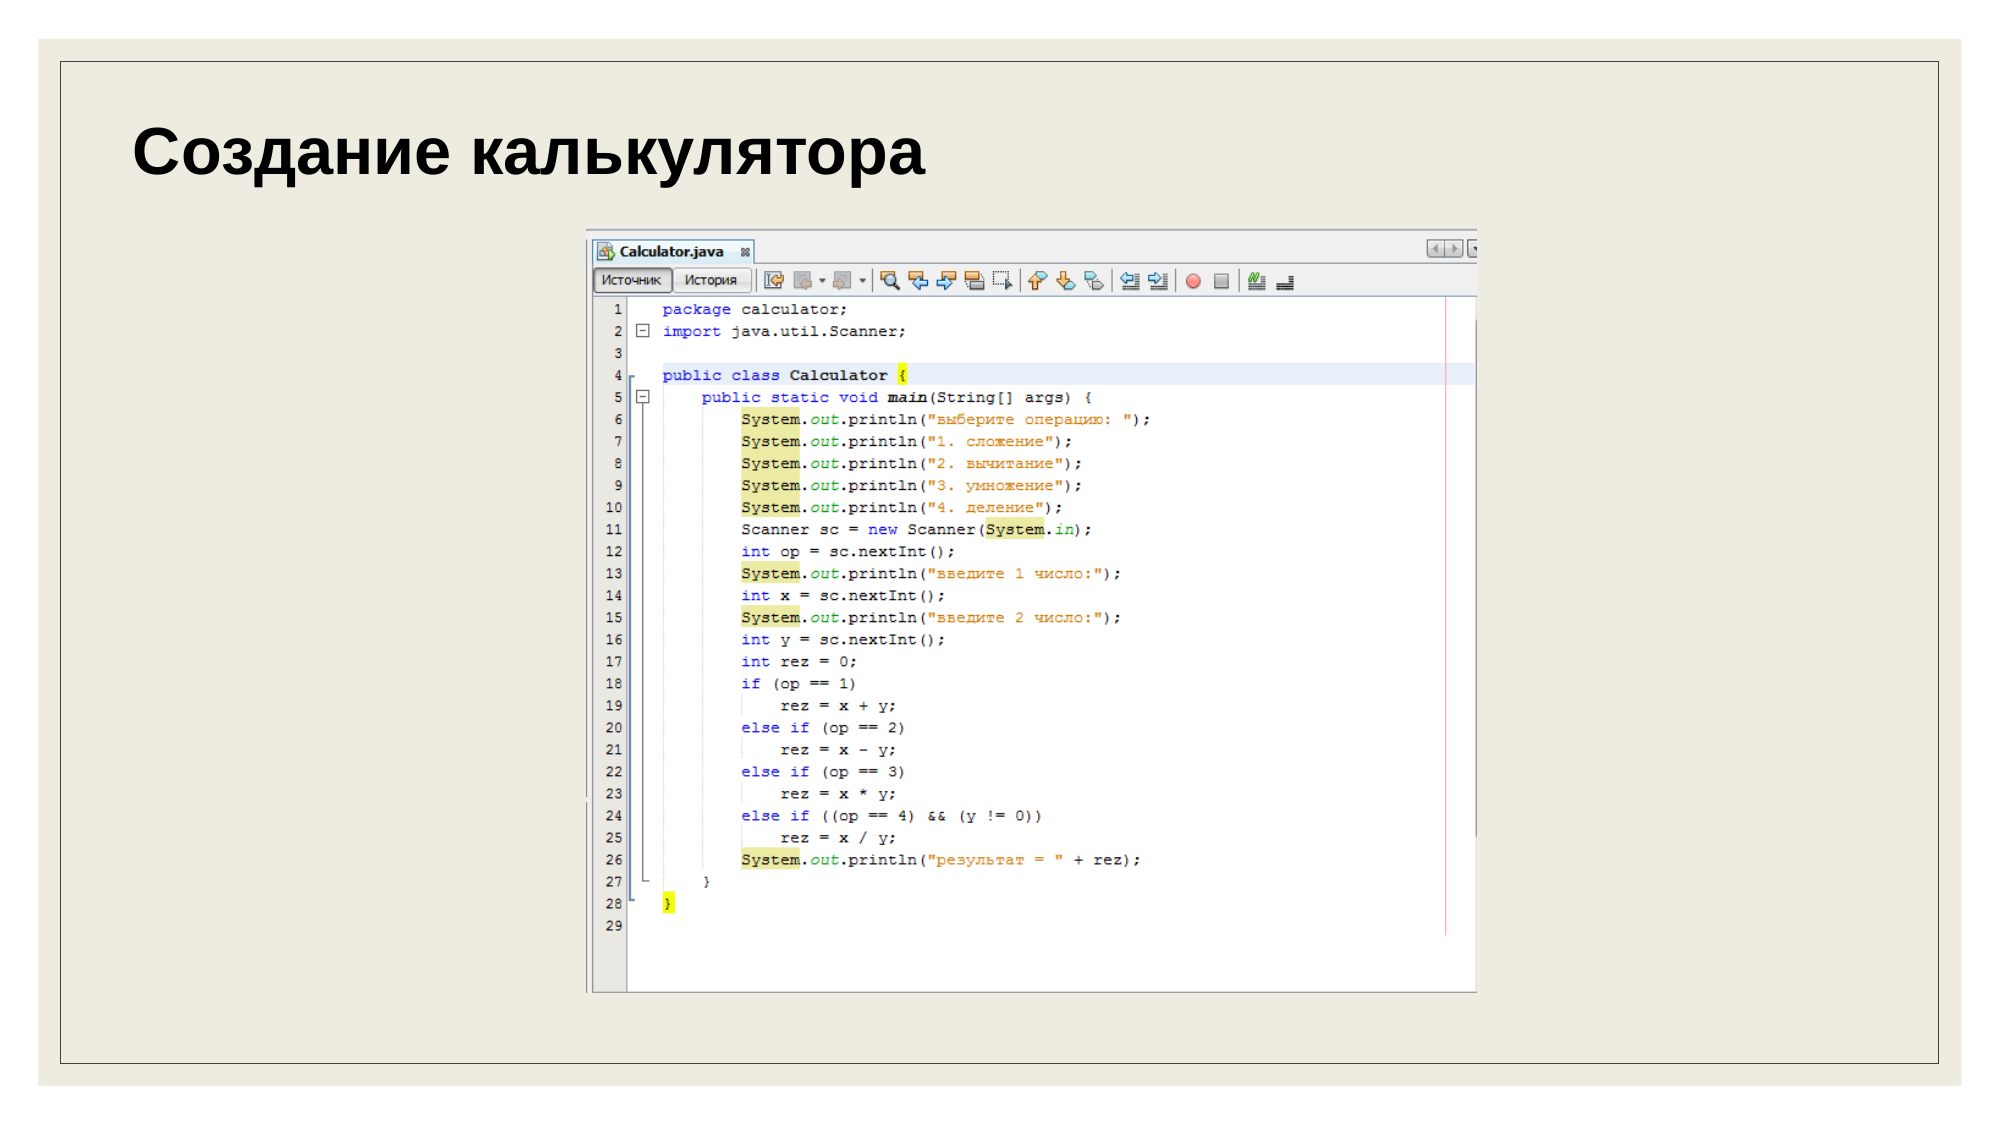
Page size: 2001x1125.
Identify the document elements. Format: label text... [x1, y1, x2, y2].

text_box Создание калькулятора [118, 106, 941, 196]
picture [586, 226, 1477, 993]
